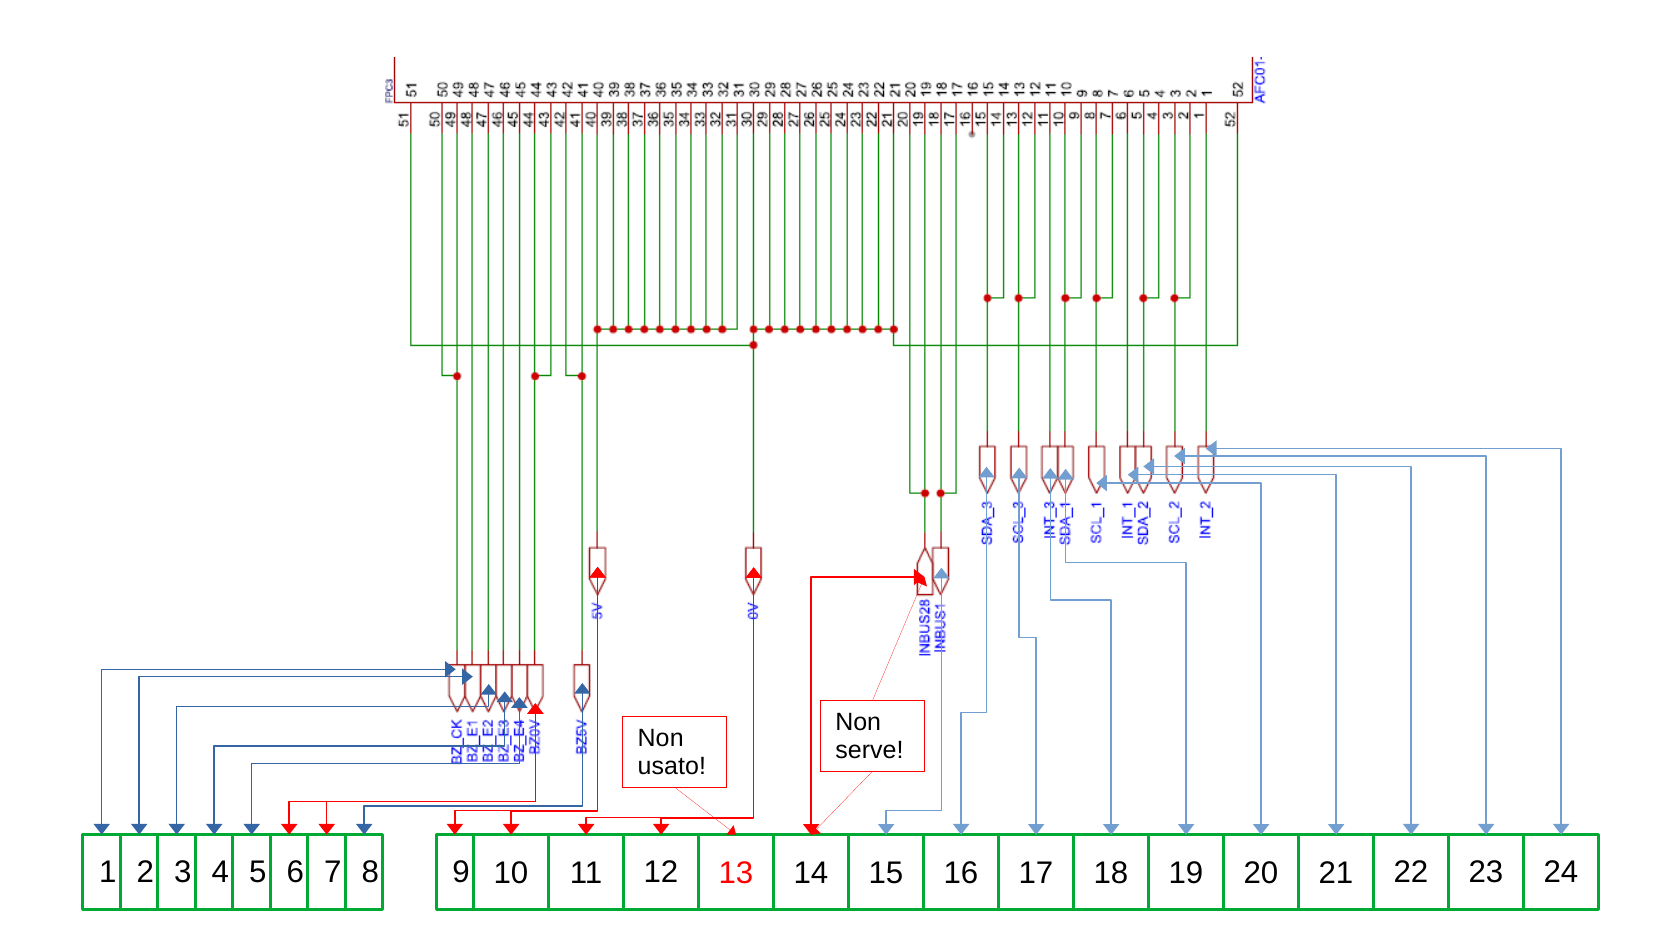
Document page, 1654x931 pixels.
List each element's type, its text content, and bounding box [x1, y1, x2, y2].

text_box 20 [1224, 834, 1298, 910]
picture [1217, 449, 1297, 455]
text_box 19 [1148, 834, 1224, 910]
text_box Non serve! [820, 700, 925, 772]
text_box 15 [848, 834, 923, 910]
picture [364, 57, 1297, 788]
text_box 11 [548, 834, 624, 910]
text_box 13 [698, 834, 774, 910]
text_box Non usato! [622, 716, 727, 788]
text_box 6 [270, 834, 308, 910]
text_box 17 [999, 834, 1073, 910]
picture [1051, 479, 1185, 788]
picture [1139, 475, 1297, 788]
text_box 14 [774, 834, 848, 910]
text_box 18 [1073, 834, 1148, 910]
text_box 22 [1374, 834, 1449, 910]
text_box 23 [1449, 834, 1524, 910]
text_box 5 [233, 834, 270, 910]
text_box 9 [436, 834, 474, 910]
text_box 12 [624, 834, 698, 910]
picture [364, 670, 445, 676]
text_box 21 [1298, 834, 1374, 910]
text_box 3 [157, 834, 195, 910]
text_box 4 [195, 834, 233, 910]
text_box 2 [121, 834, 157, 910]
picture [1155, 467, 1297, 474]
text_box 16 [923, 834, 999, 910]
text_box 24 [1524, 834, 1599, 910]
text_box 8 [345, 834, 383, 910]
text_box 7 [308, 834, 345, 910]
text_box 10 [474, 834, 548, 910]
picture [812, 578, 921, 788]
text_box 1 [82, 834, 121, 910]
